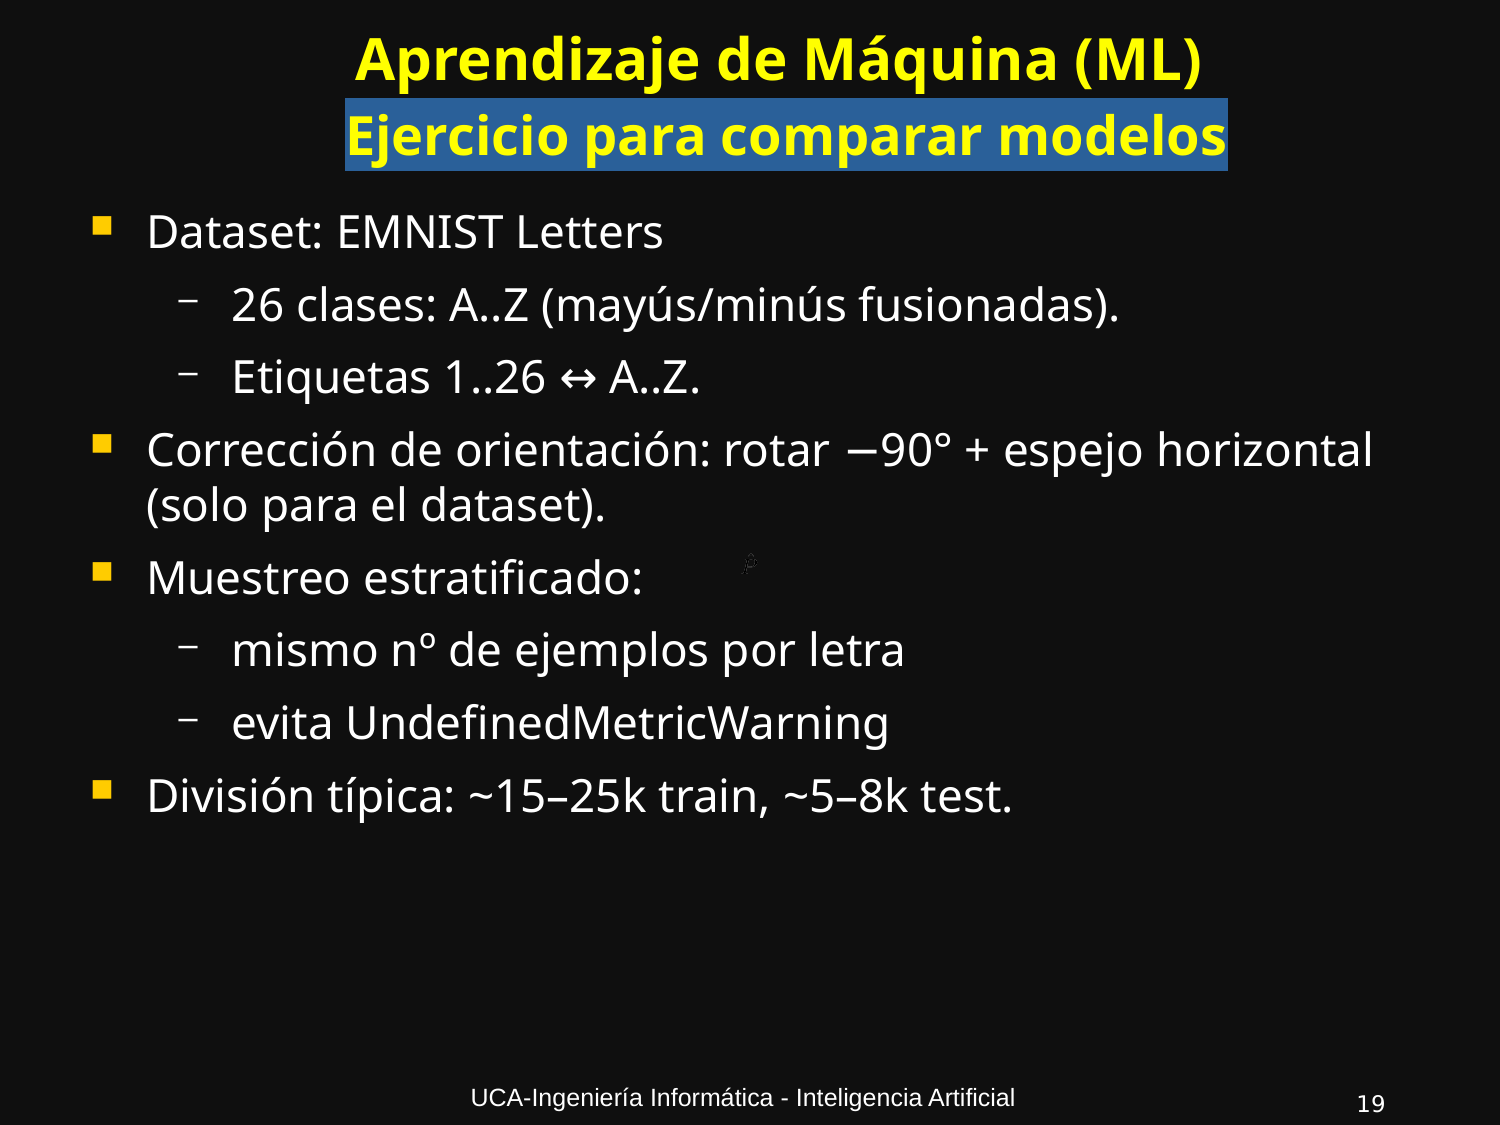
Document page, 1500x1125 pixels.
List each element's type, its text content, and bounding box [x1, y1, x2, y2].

text_box Dataset: EMNIST Letters 26 clases: A..Z (mayús/minús fusionadas). Etiquetas 1..26 ↔ A..Z. Corrección de orientación: rotar −90° + espejo horizontal (solo para el dataset). Muestreo estratificado: mismo nº de ejemplos por letra evita UndefinedMetricWarning División típica: ~15–25k train, ~5–8k test. [75, 195, 1426, 1051]
title Aprendizaje de Máquina (ML) Ejercicio para comparar modelos [75, 38, 1463, 152]
